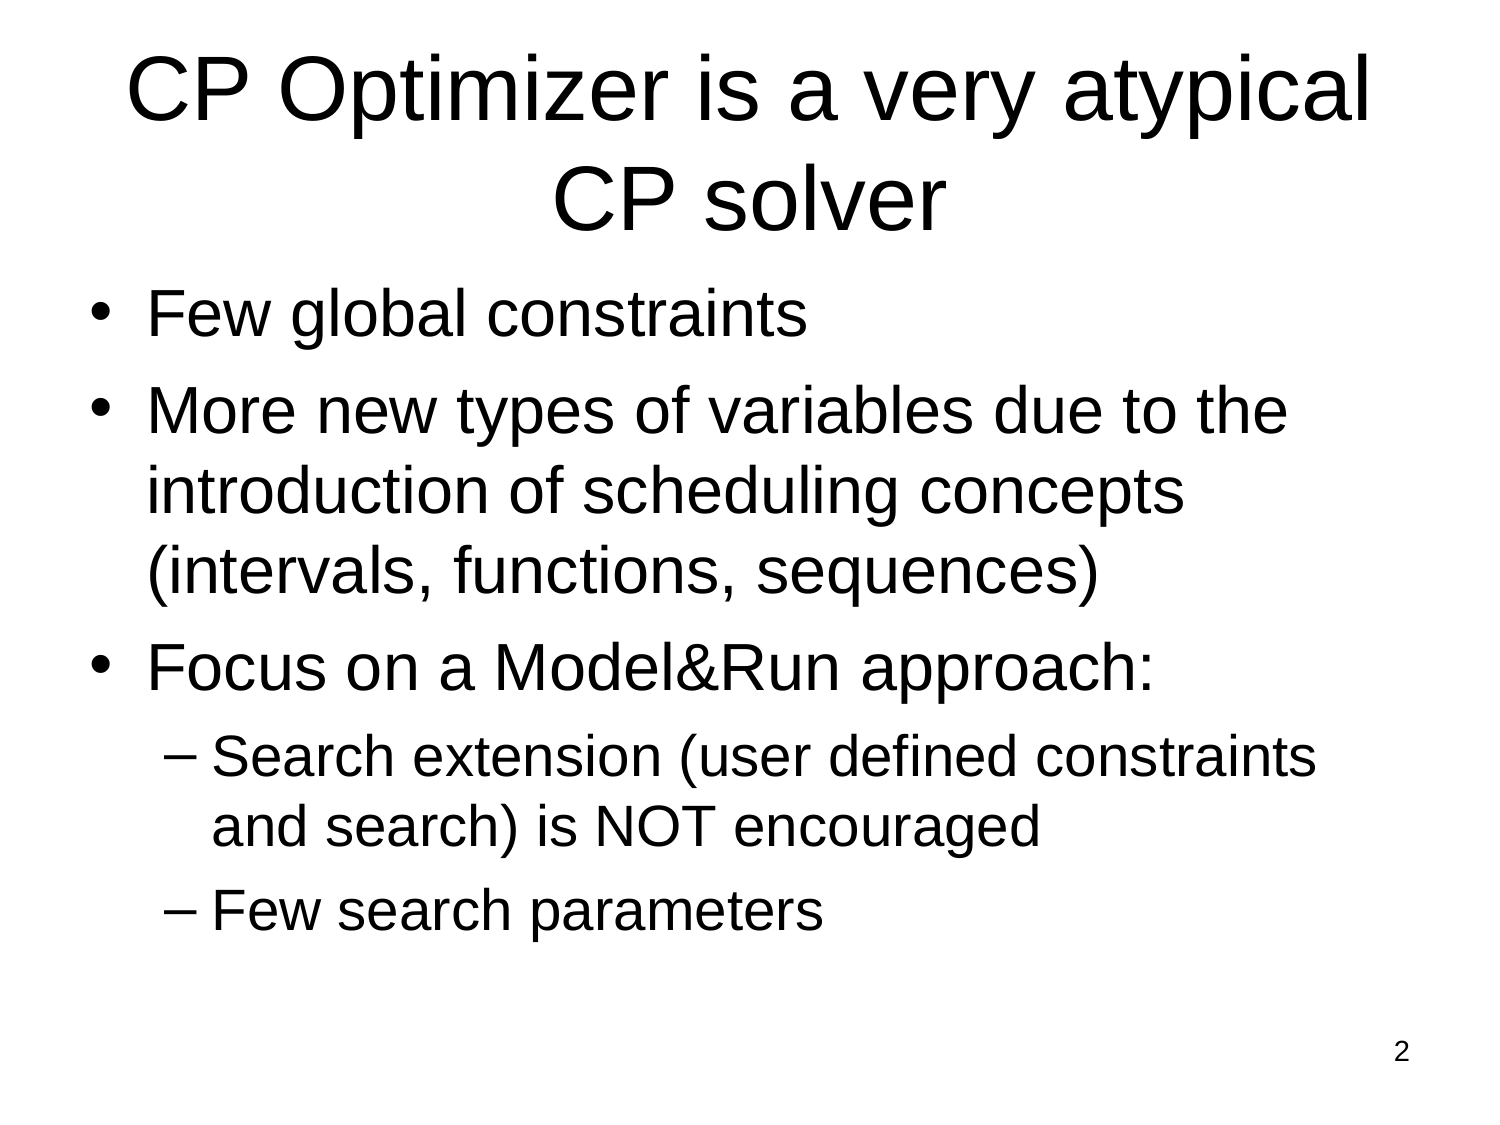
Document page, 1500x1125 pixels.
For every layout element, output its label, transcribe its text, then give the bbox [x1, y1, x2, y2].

title CP Optimizer is a very atypical CP solver [75, 45, 1426, 233]
list Few global constraints More new types of variables due to the introduction of scheduling concepts (intervals, functions, sequences) Focus on a Model&Run approach: Search extension (user defined constraints and search) is NOT encouraged Few search parameters [75, 262, 1426, 1021]
